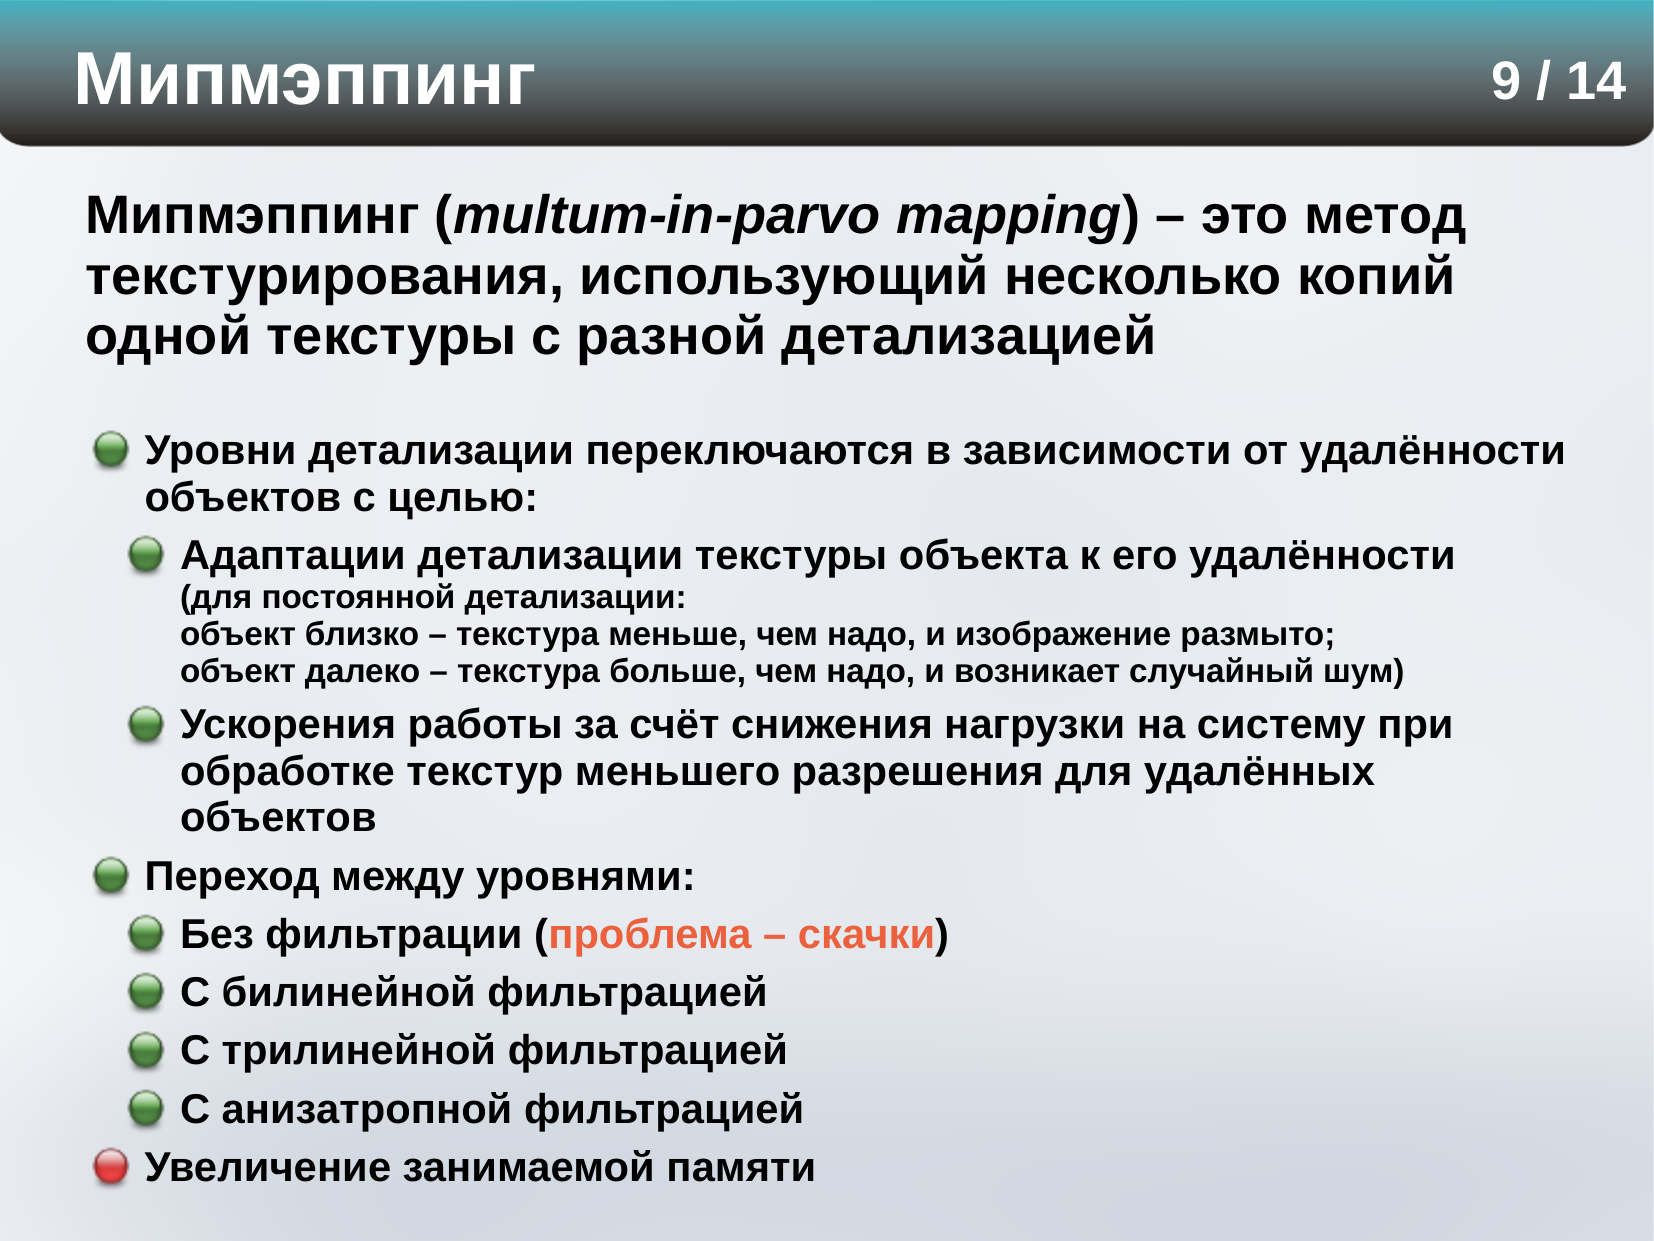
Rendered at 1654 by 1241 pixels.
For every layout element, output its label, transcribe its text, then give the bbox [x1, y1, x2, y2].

text_box Мипмэппинг [59, 29, 916, 129]
picture [0, 0, 1654, 1241]
text_box Мипмэппинг (multum-in-parvo mapping) – это метод текстурирования, использующий несколько копий одной текстуры с разной детализацией Уровни детализации переключаются в зависимости от удалённости объектов с целью: Адаптации детализации текстуры объекта к его удалённости (для постоянной детализации: объект близко – текстура меньше, чем надо, и изображение размыто; объект далеко – текстура больше, чем надо, и возникает случайный шум) Ускорения работы за счёт снижения нагрузки на систему при обработке текстур меньшего разрешения для удалённых объектов Переход между уровнями: Без фильтрации (проблема – скачки) С билинейной фильтрацией С трилинейной фильтрацией С анизатропной фильтрацией Увеличение занимаемой памяти [70, 177, 1595, 1198]
text_box <номер> / 14 [1476, 42, 1654, 179]
